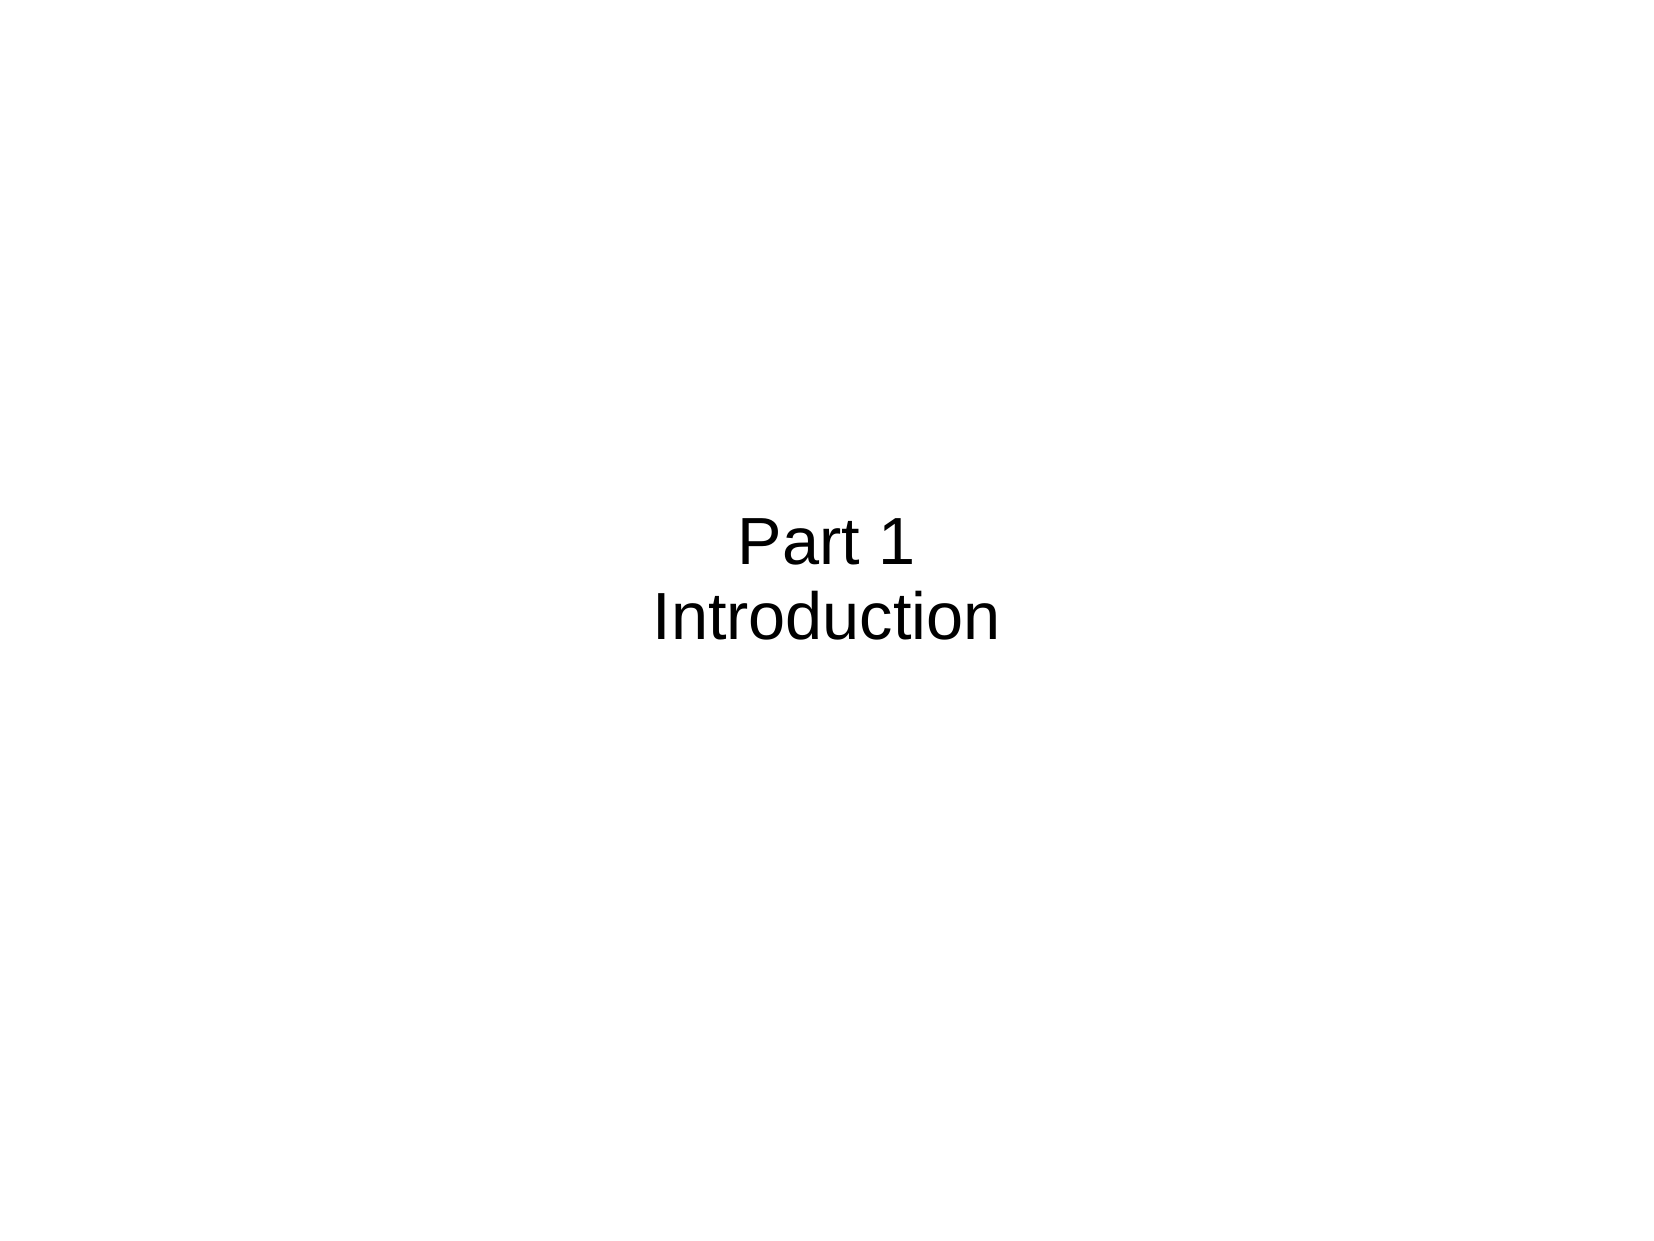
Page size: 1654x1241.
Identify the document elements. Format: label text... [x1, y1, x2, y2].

subtitle Part 1 Introduction [82, 49, 1571, 1109]
